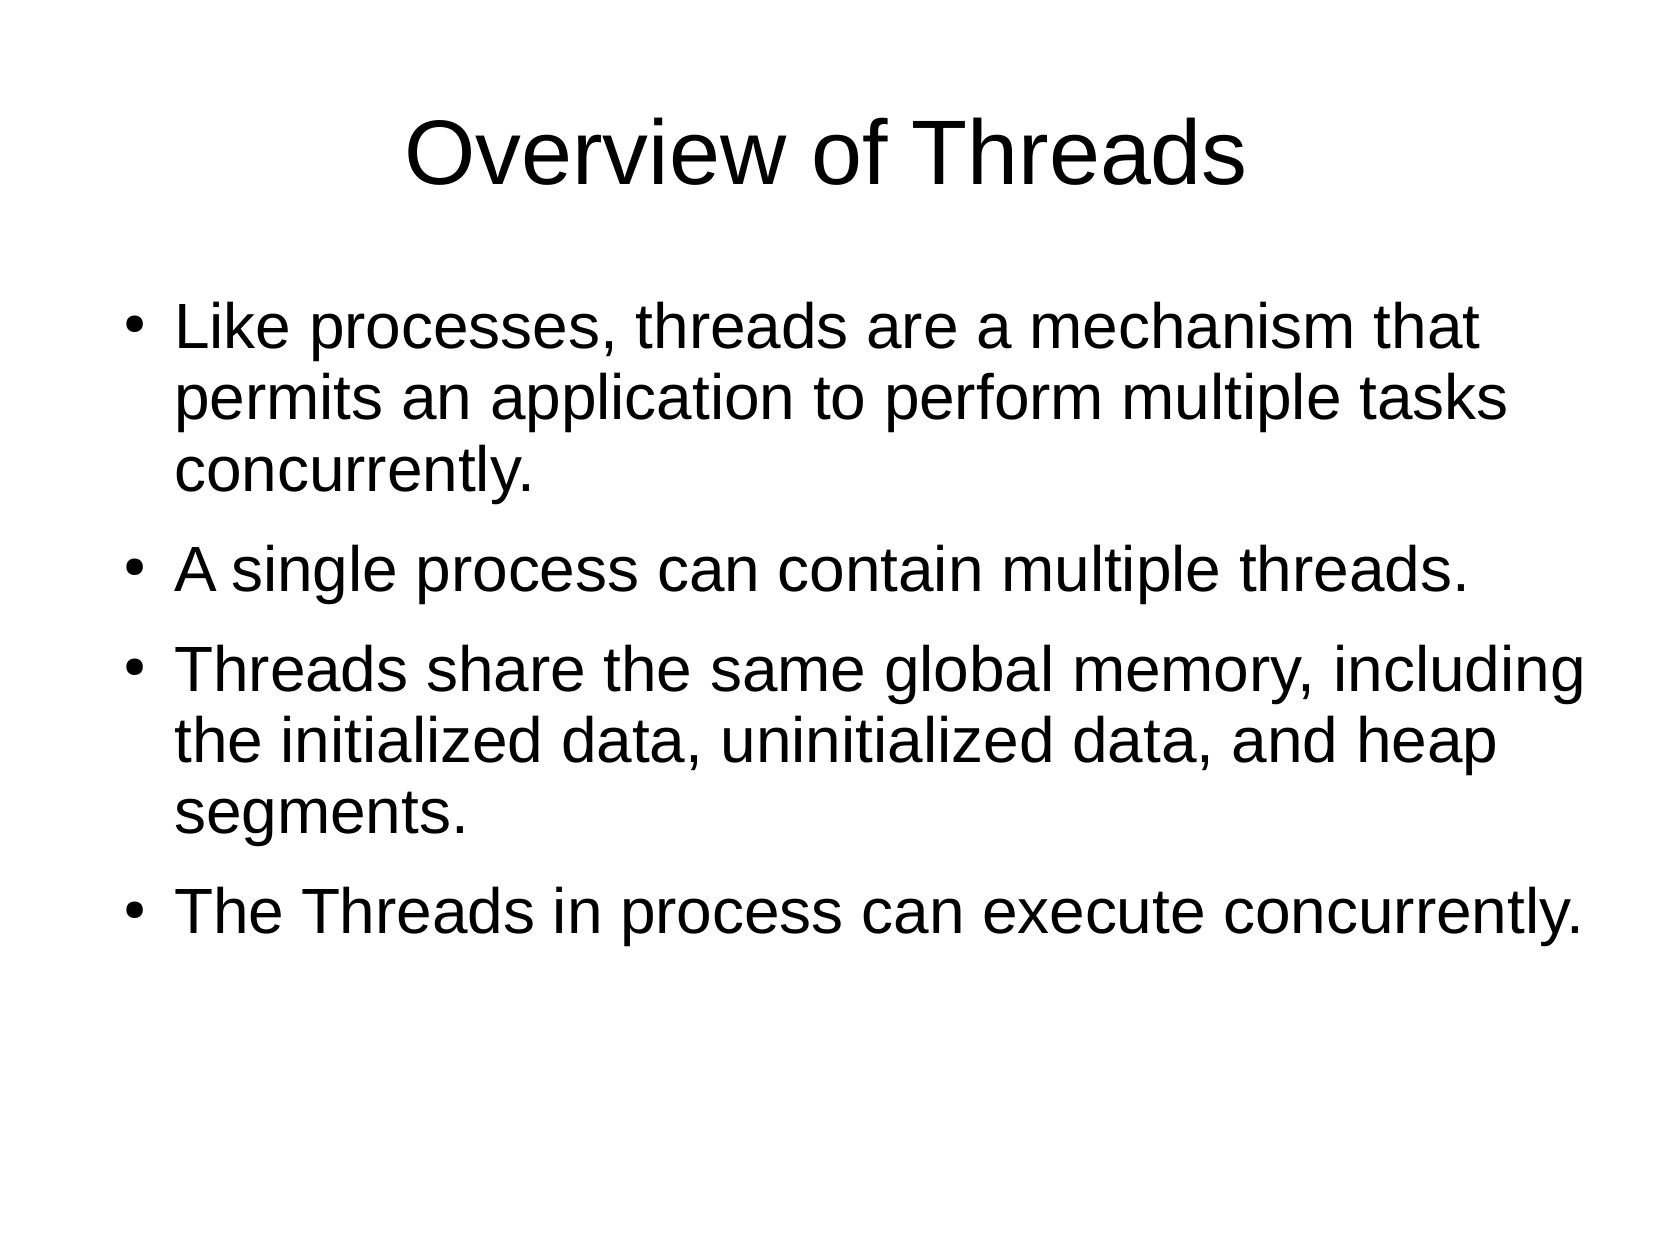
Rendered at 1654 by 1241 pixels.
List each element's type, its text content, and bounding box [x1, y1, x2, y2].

title Overview of Threads [82, 49, 1571, 257]
list Like processes, threads are a mechanism that permits an application to perform multiple tasks concurrently. A single process can contain multiple threads. Threads share the same global memory, including the initialized data, uninitialized data, and heap segments. The Threads in process can execute concurrently. [106, 290, 1595, 1010]
